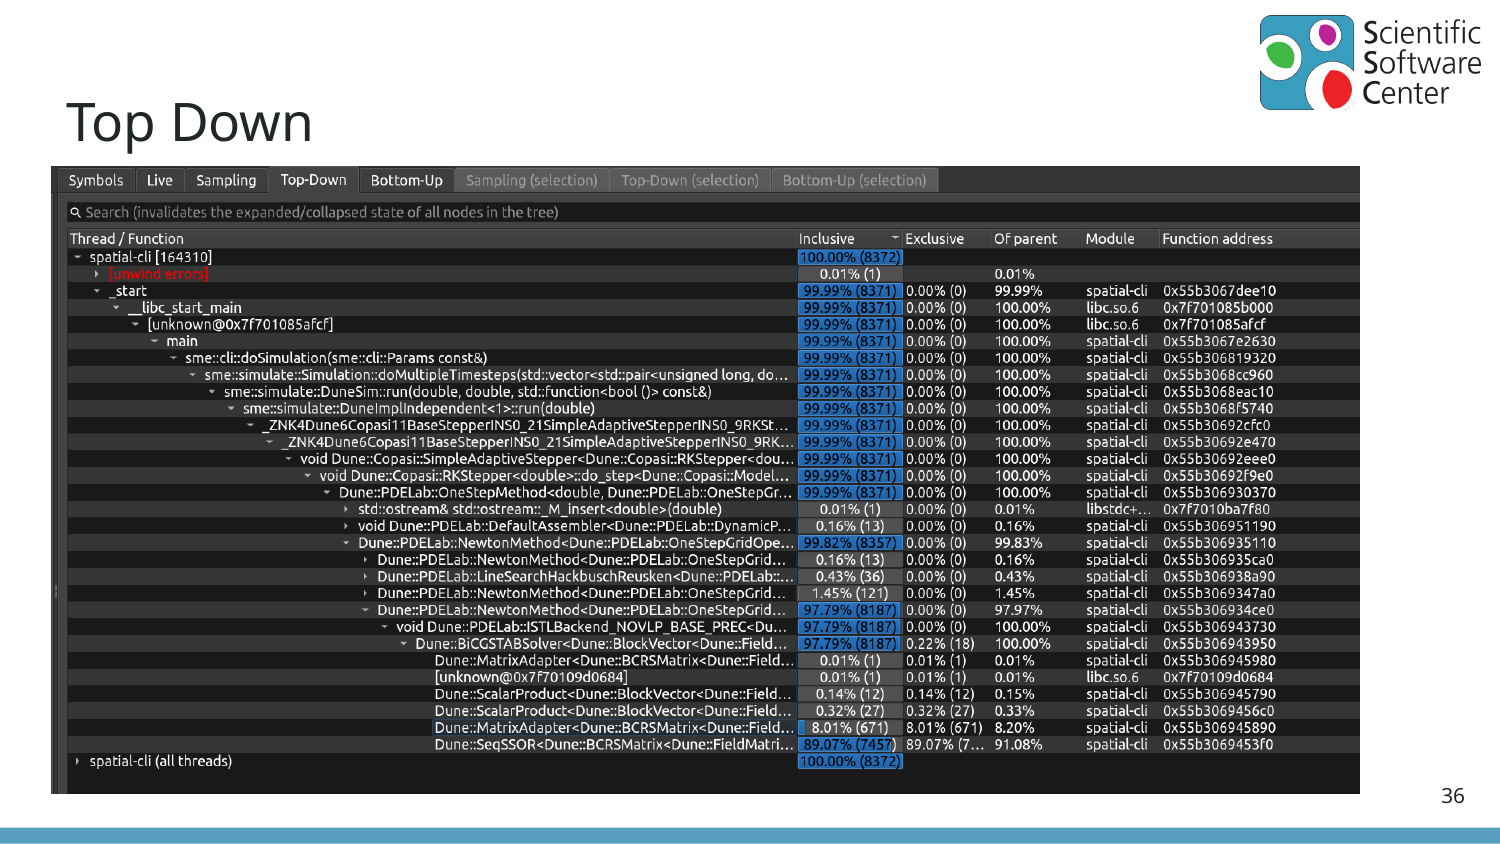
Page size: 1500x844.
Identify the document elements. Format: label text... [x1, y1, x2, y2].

slide_number <number> [1389, 764, 1480, 830]
picture [1260, 15, 1481, 110]
picture [51, 166, 1360, 794]
title Top Down [51, 72, 1449, 167]
